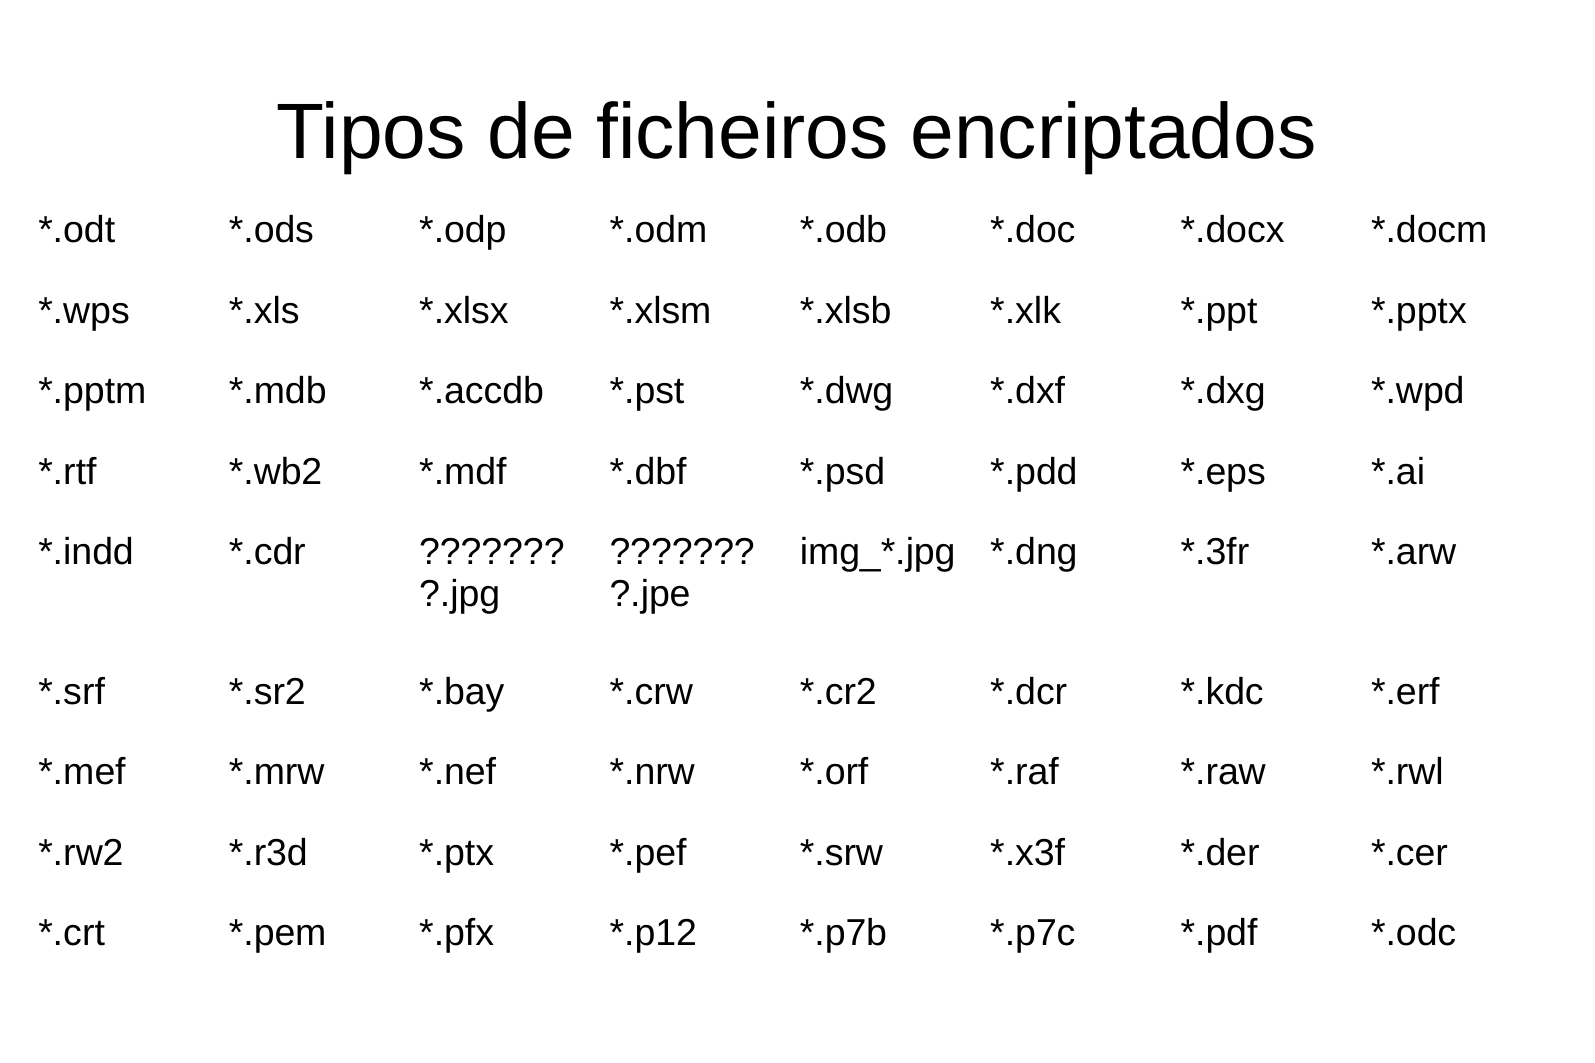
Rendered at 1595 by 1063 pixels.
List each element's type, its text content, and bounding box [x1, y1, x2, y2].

table_cell *.rw2 [25, 825, 214, 904]
table_cell *.xlk [976, 282, 1166, 362]
table_cell *.srw [786, 825, 975, 904]
table_cell *.dbf [596, 443, 785, 523]
table_header *.doc [976, 202, 1166, 281]
table_header *.odt [25, 202, 214, 281]
table_cell *.ai [1357, 443, 1547, 523]
table_header *.ods [215, 202, 404, 281]
table_cell *.odc [1357, 905, 1547, 1063]
table_cell *.raf [976, 744, 1166, 824]
table_cell *.3fr [1167, 524, 1356, 662]
table_cell *.dcr [976, 663, 1166, 743]
table_cell *.cer [1357, 825, 1547, 904]
table_cell *.wps [25, 282, 214, 362]
table_cell *.rtf [25, 443, 214, 523]
table_cell *.pdf [1167, 905, 1356, 1063]
table_cell *.r3d [215, 825, 404, 904]
table_cell ????????.jpg [405, 524, 595, 662]
table_cell *.p7c [976, 905, 1166, 1063]
table_cell *.mdb [215, 363, 404, 442]
table_cell *.dwg [786, 363, 975, 442]
table_cell *.psd [786, 443, 975, 523]
table_cell *.mdf [405, 443, 595, 523]
table_cell *.eps [1167, 443, 1356, 523]
table_cell *.srf [25, 663, 214, 743]
table_header *.docx [1167, 202, 1356, 281]
table_cell *.pdd [976, 443, 1166, 523]
table_cell *.xls [215, 282, 404, 362]
table_cell img_*.jpg [786, 524, 975, 662]
table_cell *.pst [596, 363, 785, 442]
table_cell *.accdb [405, 363, 595, 442]
table_cell *.arw [1357, 524, 1547, 662]
table_cell *.pfx [405, 905, 595, 1063]
title Tipos de ficheiros encriptados [79, 42, 1515, 201]
table_cell *.dxf [976, 363, 1166, 442]
table_cell *.mrw [215, 744, 404, 824]
table_cell *.nef [405, 744, 595, 824]
table_cell *.erf [1357, 663, 1547, 743]
table_cell *.p7b [786, 905, 975, 1063]
table_cell *.p12 [596, 905, 785, 1063]
table_cell *.pptx [1357, 282, 1547, 362]
table_cell *.rwl [1357, 744, 1547, 824]
table_cell *.xlsm [596, 282, 785, 362]
table_cell *.crw [596, 663, 785, 743]
table_cell *.raw [1167, 744, 1356, 824]
table_header *.odp [405, 202, 595, 281]
table_header *.odm [596, 202, 785, 281]
table_header *.docm [1357, 202, 1547, 281]
table_cell *.dxg [1167, 363, 1356, 442]
table_cell *.crt [25, 905, 214, 1063]
table_cell *.sr2 [215, 663, 404, 743]
table_cell *.x3f [976, 825, 1166, 904]
table_cell *.wpd [1357, 363, 1547, 442]
table_cell *.bay [405, 663, 595, 743]
table_cell *.ppt [1167, 282, 1356, 362]
table_cell *.nrw [596, 744, 785, 824]
table_cell *.pem [215, 905, 404, 1063]
table_cell *.cr2 [786, 663, 975, 743]
table_cell *.pef [596, 825, 785, 904]
table_cell *.indd [25, 524, 214, 662]
table_cell *.mef [25, 744, 214, 824]
table_cell *.cdr [215, 524, 404, 662]
table_header *.odb [786, 202, 975, 281]
table_cell *.orf [786, 744, 975, 824]
table_cell *.xlsx [405, 282, 595, 362]
table_cell *.xlsb [786, 282, 975, 362]
table_cell *.dng [976, 524, 1166, 662]
table_cell ????????.jpe [596, 524, 785, 662]
table_cell *.der [1167, 825, 1356, 904]
table_cell *.ptx [405, 825, 595, 904]
table_cell *.pptm [25, 363, 214, 442]
table_cell *.kdc [1167, 663, 1356, 743]
table_cell *.wb2 [215, 443, 404, 523]
